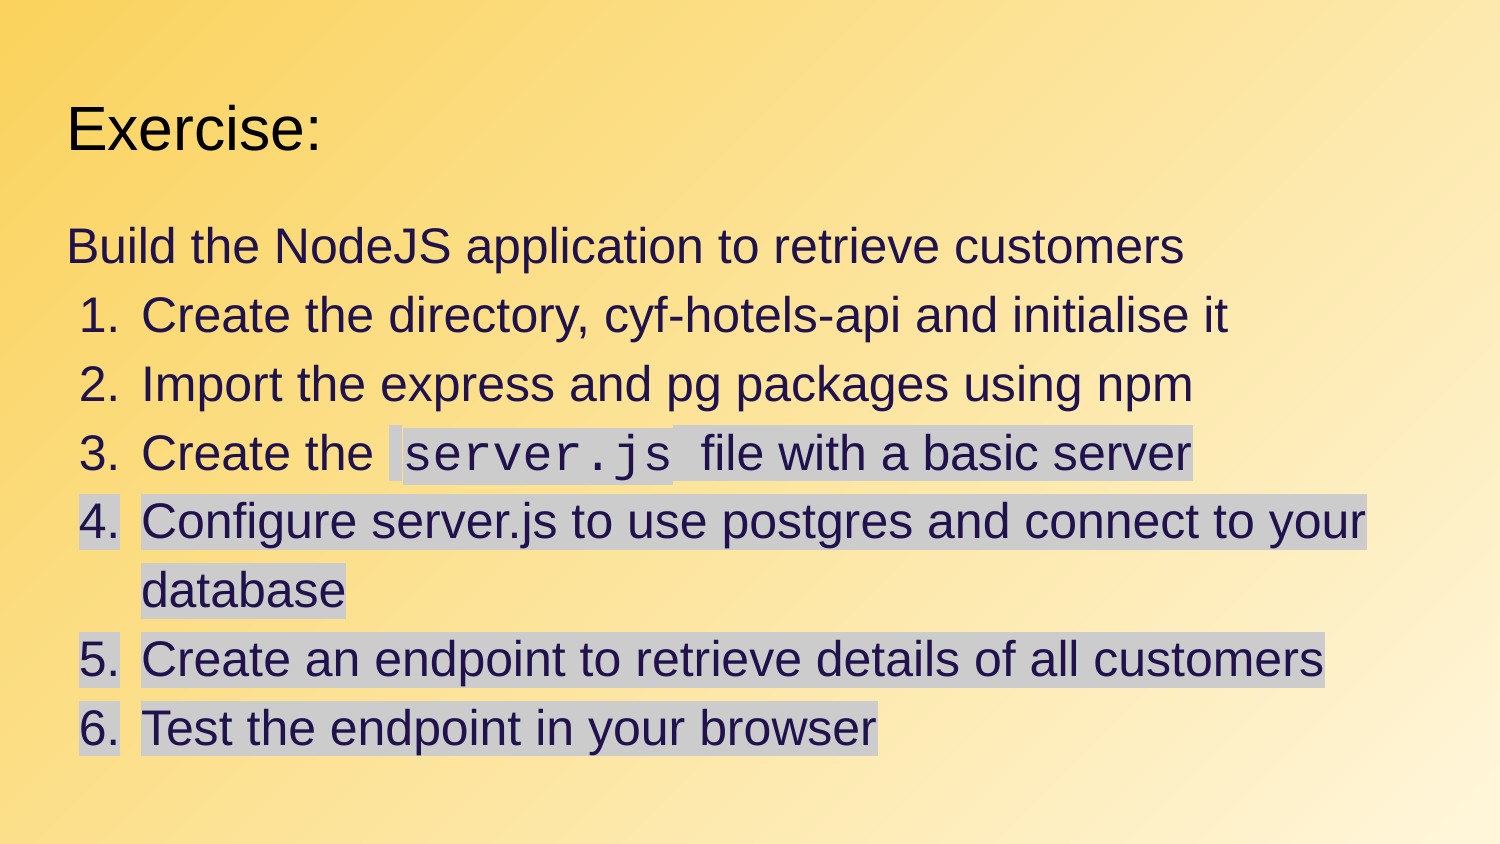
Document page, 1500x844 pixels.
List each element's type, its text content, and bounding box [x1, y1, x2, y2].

title Exercise: [51, 72, 1449, 167]
list Build the NodeJS application to retrieve customers Create the directory, cyf-hotels-api and initialise it Import the express and pg packages using npm Create the server.js file with a basic server Configure server.js to use postgres and connect to your database Create an endpoint to retrieve details of all customers Test the endpoint in your browser [51, 189, 1449, 750]
